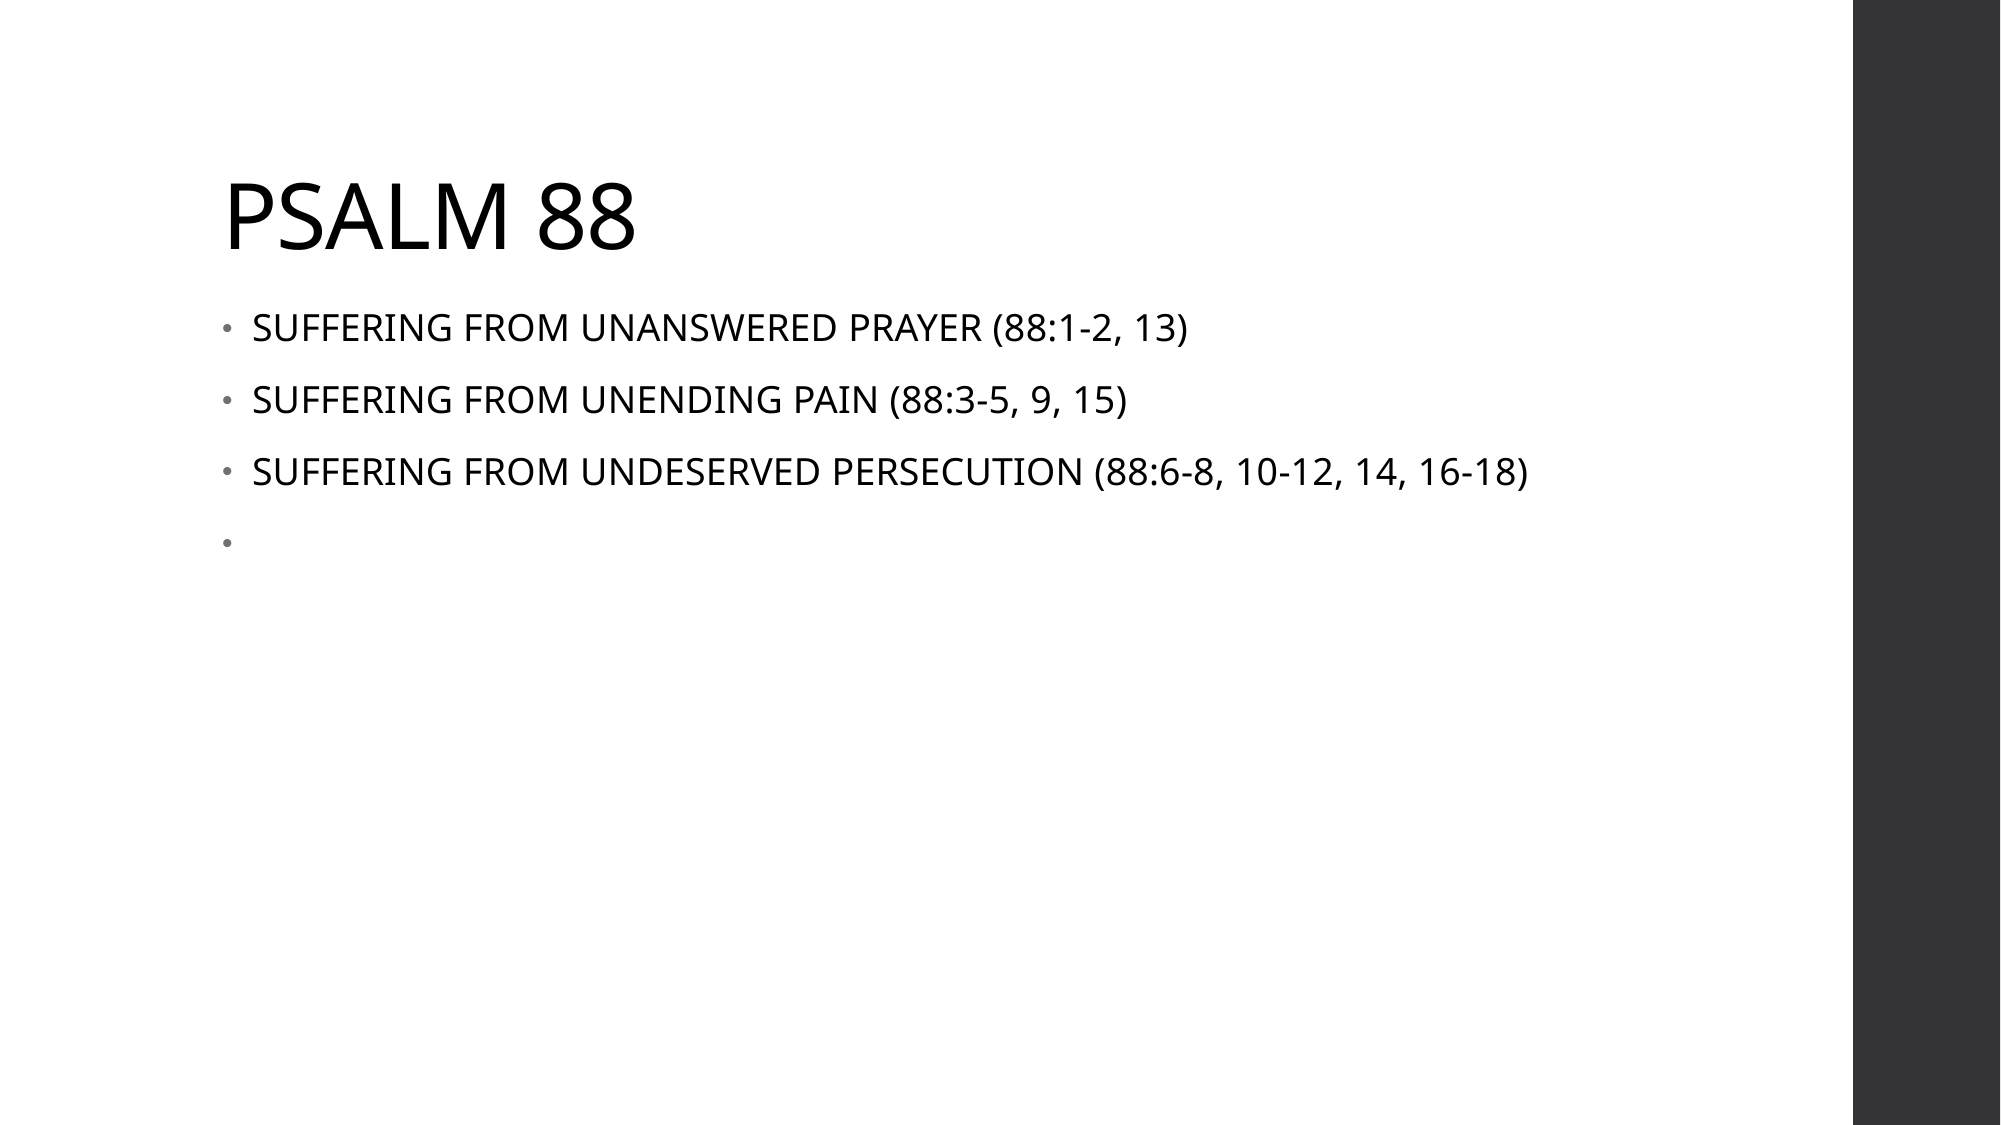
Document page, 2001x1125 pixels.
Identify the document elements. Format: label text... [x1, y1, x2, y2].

list SUFFERING FROM UNANSWERED PRAYER (88:1-2, 13) SUFFERING FROM UNENDING PAIN (88:3-5, 9, 15) SUFFERING FROM UNDESERVED PERSECUTION (88:6-8, 10-12, 14, 16-18) [206, 299, 1617, 1014]
title PSALM 88 [206, 60, 1797, 278]
